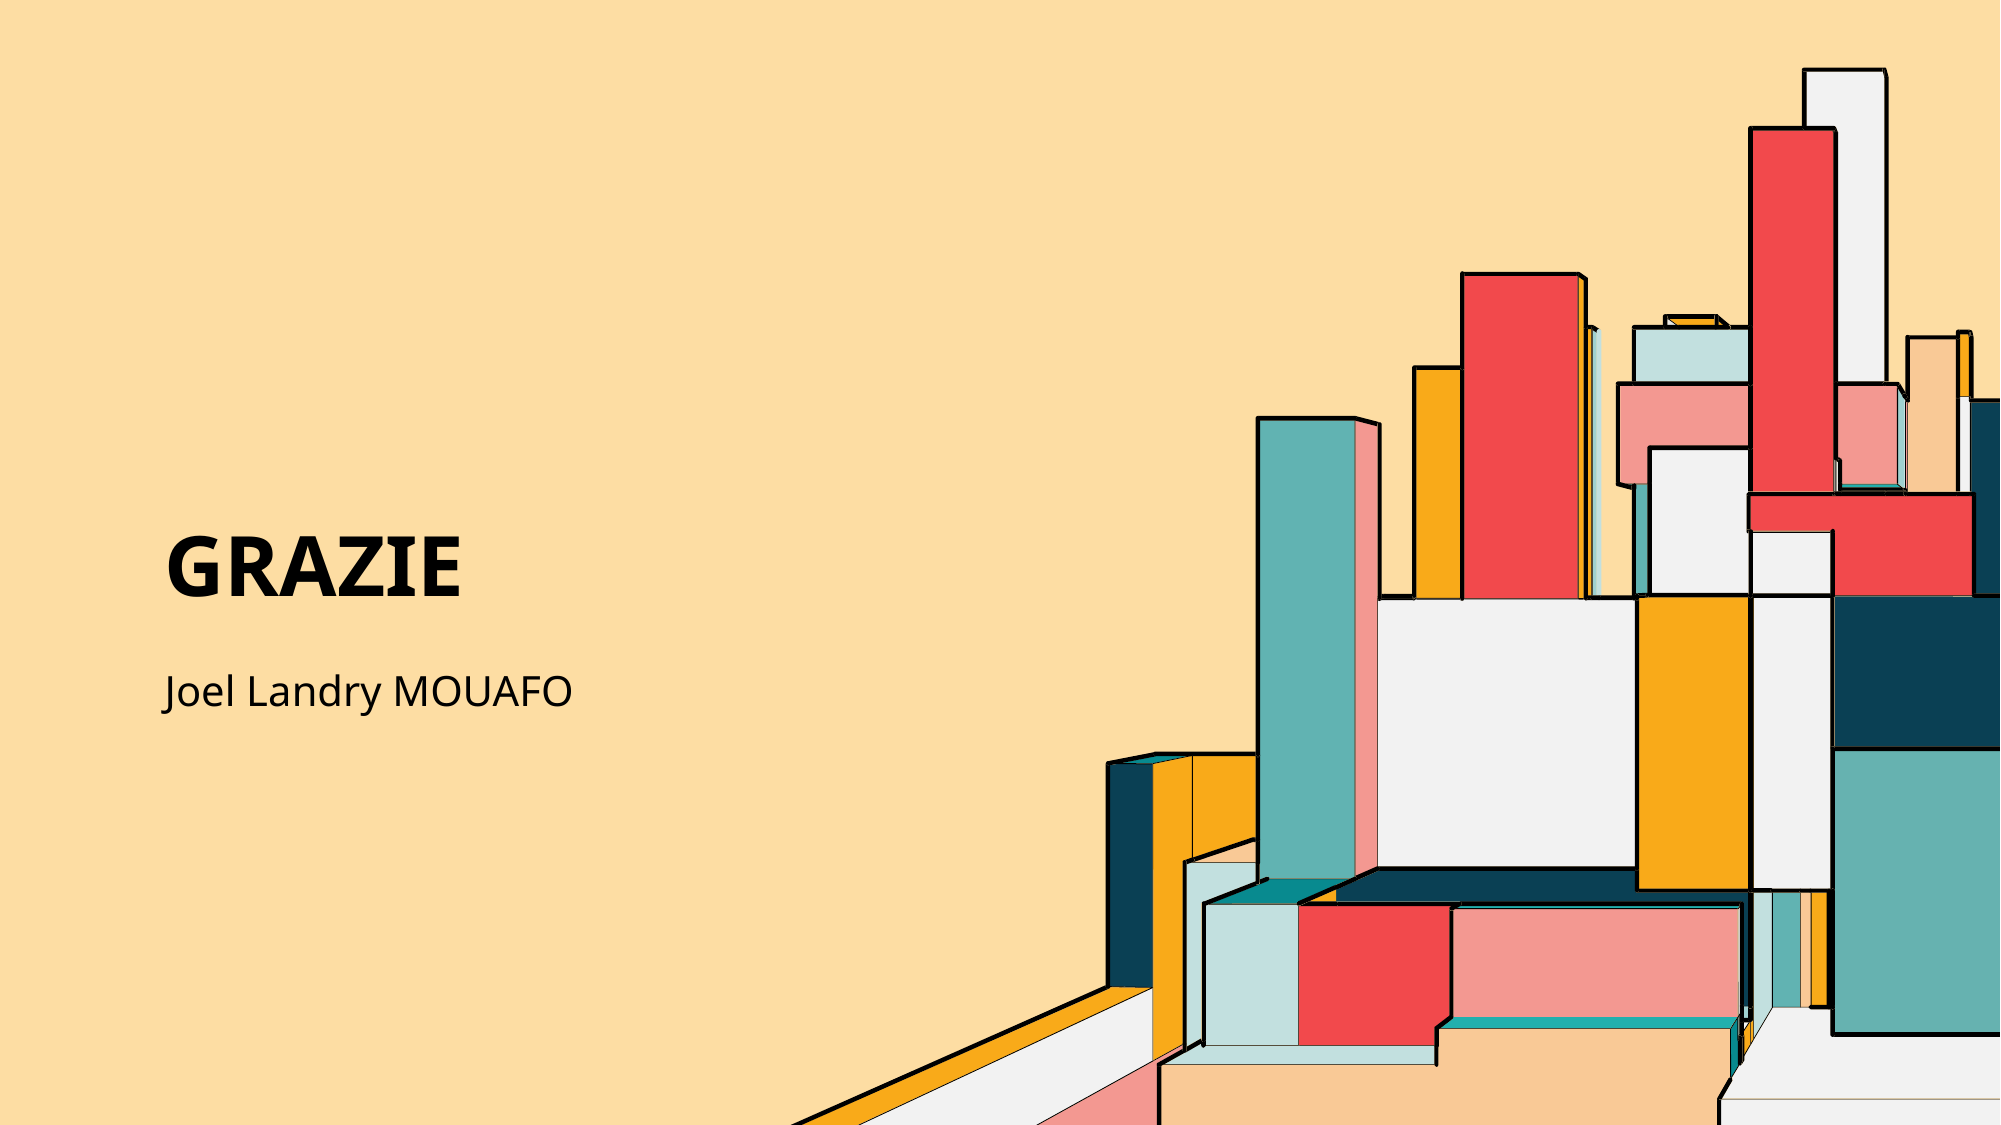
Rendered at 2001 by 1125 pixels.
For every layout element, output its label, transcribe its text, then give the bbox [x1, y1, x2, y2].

list Joel Landry MOUAFO [149, 657, 1101, 1043]
title Grazie [149, 82, 1097, 622]
